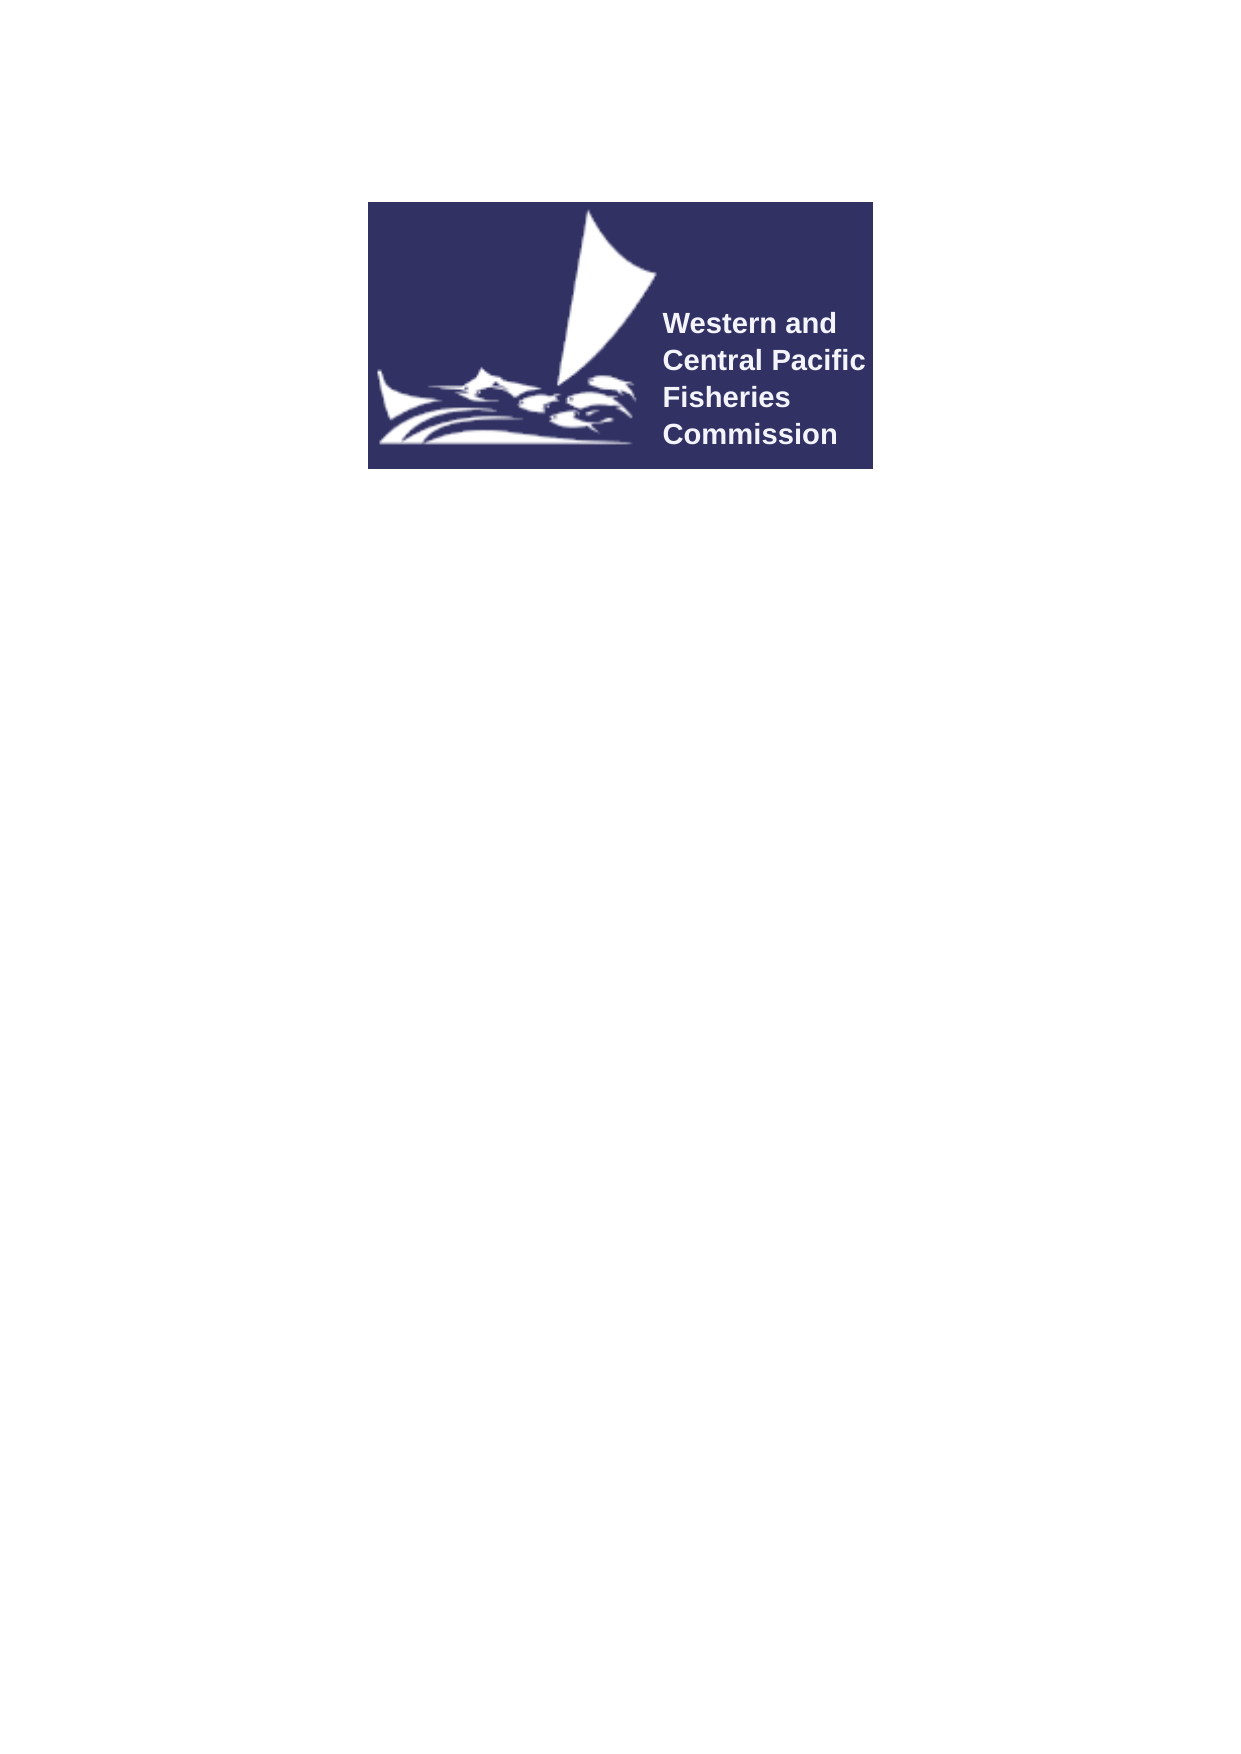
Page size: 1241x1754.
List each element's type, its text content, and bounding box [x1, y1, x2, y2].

text_box Western and Central Pacific Fisheries Commission [648, 295, 882, 459]
picture [368, 202, 873, 469]
